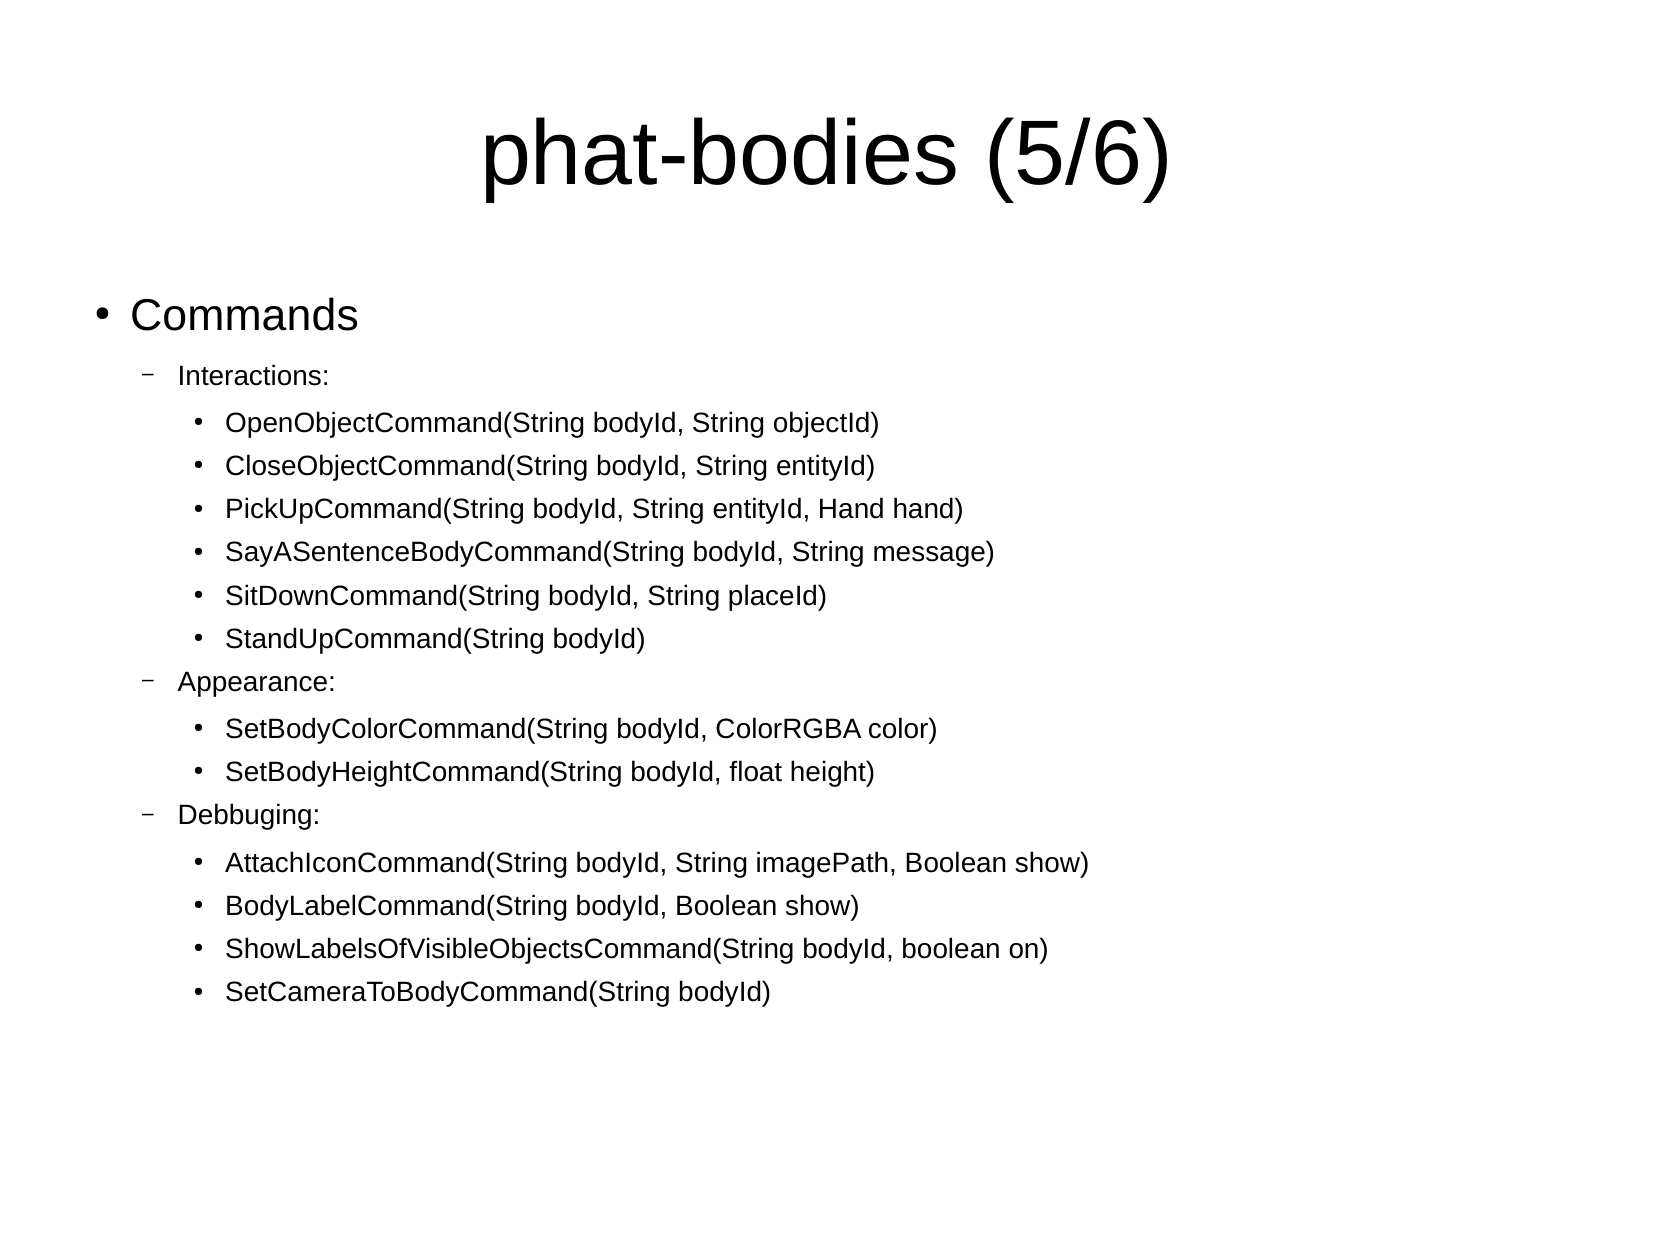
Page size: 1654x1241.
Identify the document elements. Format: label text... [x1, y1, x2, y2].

title phat-bodies (5/6) [82, 49, 1571, 257]
list Commands Interactions: OpenObjectCommand(String bodyId, String objectId) CloseObjectCommand(String bodyId, String entityId) PickUpCommand(String bodyId, String entityId, Hand hand) SayASentenceBodyCommand(String bodyId, String message) SitDownCommand(String bodyId, String placeId) StandUpCommand(String bodyId) Appearance: SetBodyColorCommand(String bodyId, ColorRGBA color) SetBodyHeightCommand(String bodyId, float height) Debbuging: AttachIconCommand(String bodyId, String imagePath, Boolean show) BodyLabelCommand(String bodyId, Boolean show) ShowLabelsOfVisibleObjectsCommand(String bodyId, boolean on) SetCameraToBodyCommand(String bodyId) [82, 290, 1571, 1010]
